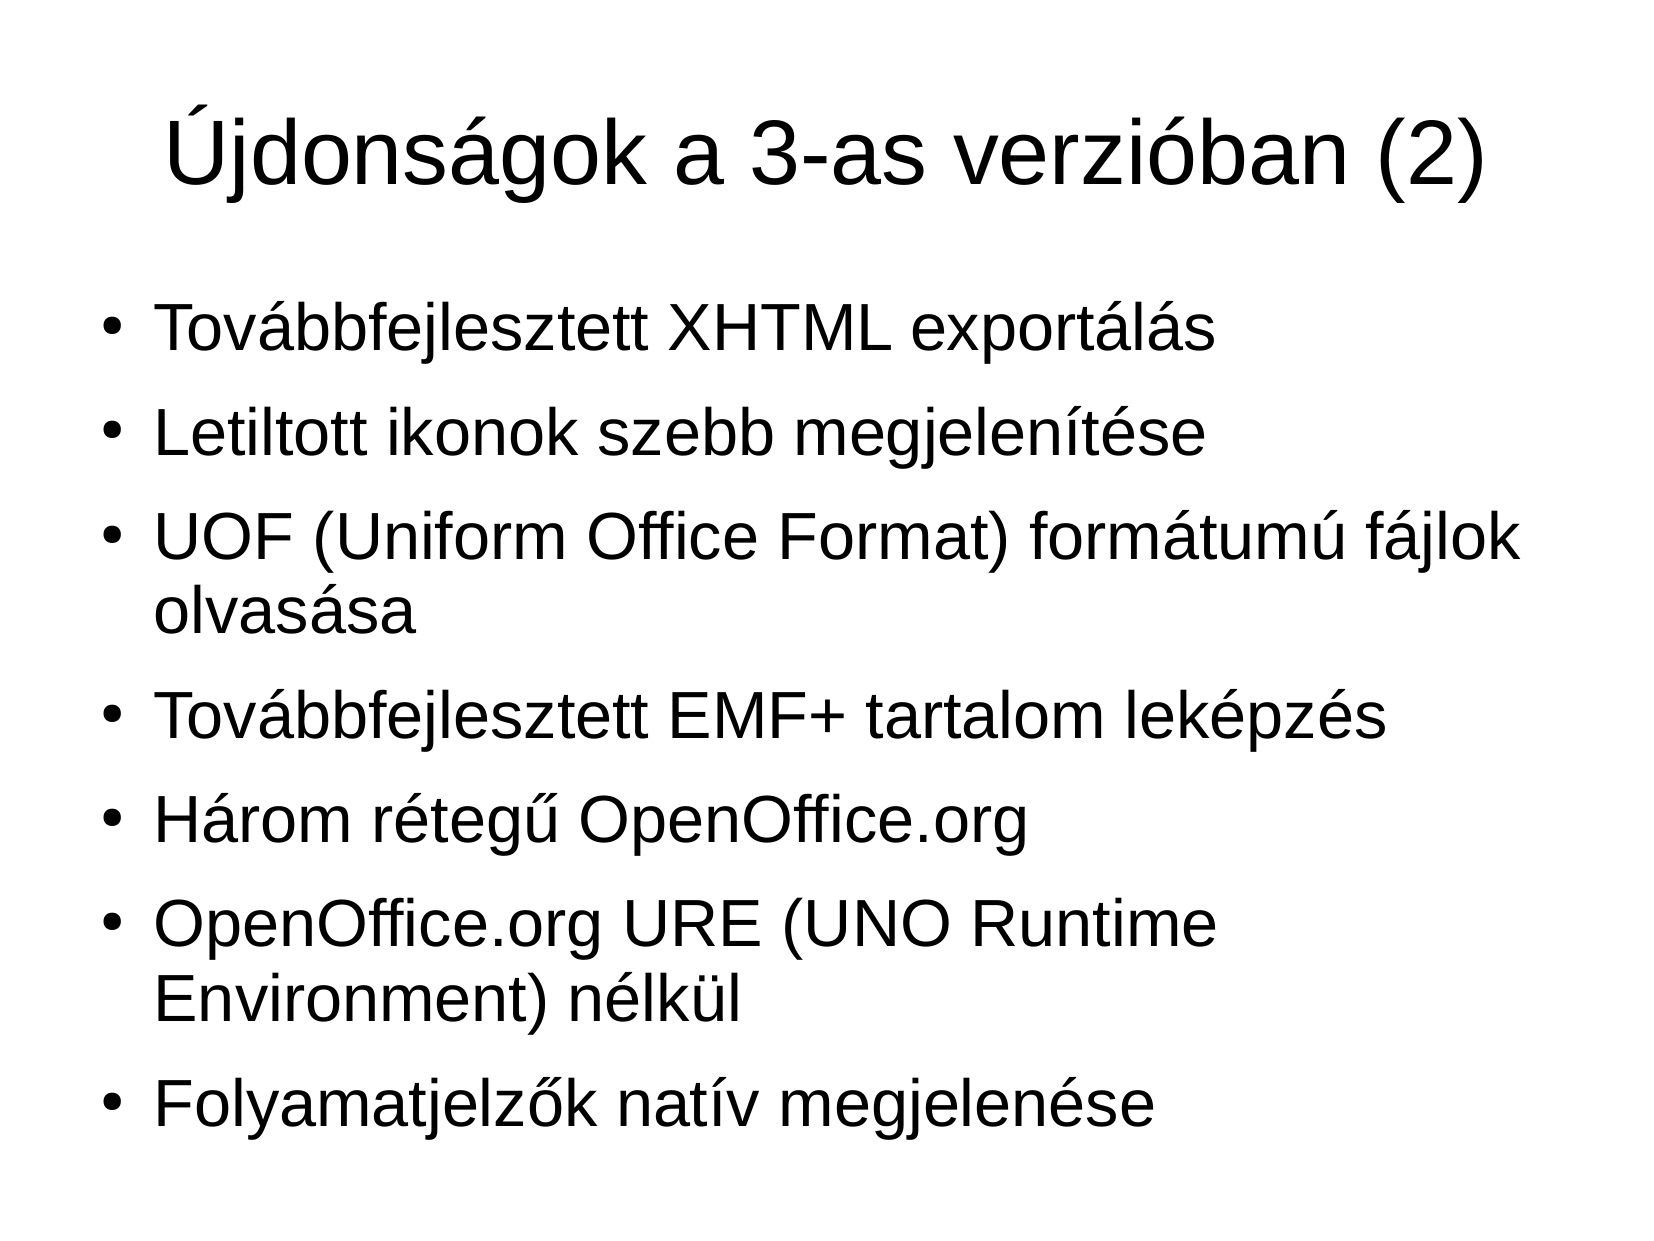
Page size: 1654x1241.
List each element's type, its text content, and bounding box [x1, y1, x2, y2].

list Továbbfejlesztett XHTML exportálás Letiltott ikonok szebb megjelenítése UOF (Uniform Office Format) formátumú fájlok olvasása Továbbfejlesztett EMF+ tartalom leképzés Három rétegű OpenOffice.org OpenOffice.org URE (UNO Runtime Environment) nélkül Folyamatjelzők natív megjelenése [82, 290, 1571, 1141]
title Újdonságok a 3-as verzióban (2) [82, 49, 1571, 257]
